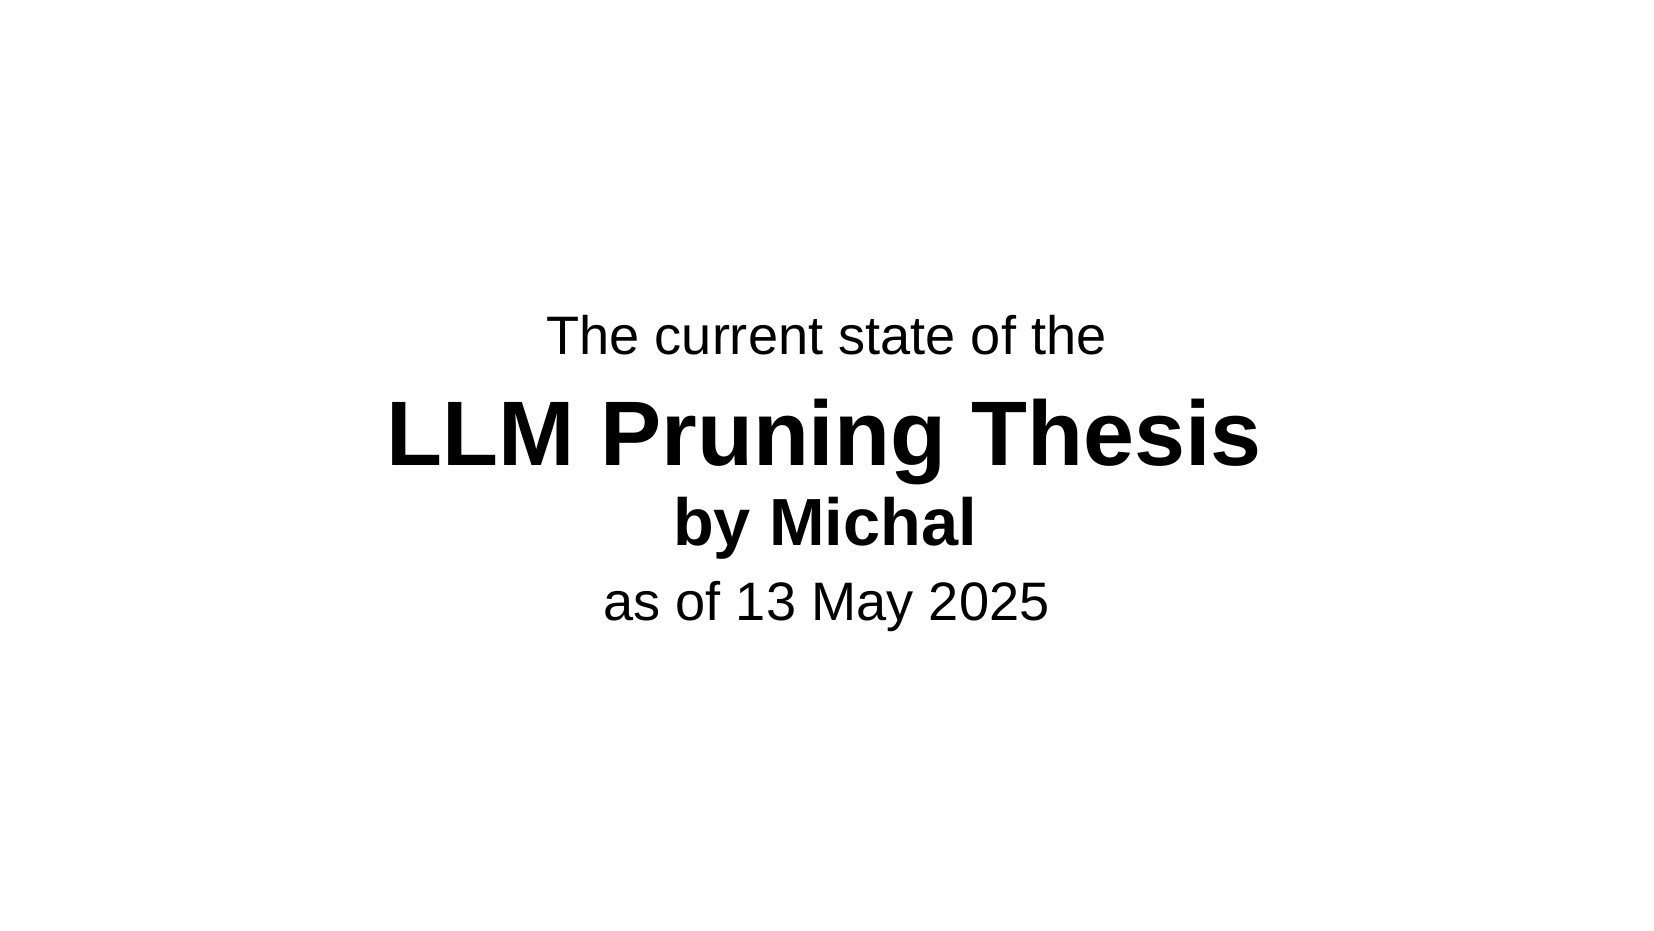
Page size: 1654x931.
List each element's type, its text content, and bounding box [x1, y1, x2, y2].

title as of 13 May 2025 [0, 566, 1654, 638]
title LLM Pruning Thesis by Michal [0, 378, 1651, 563]
title The current state of the [0, 300, 1654, 372]
